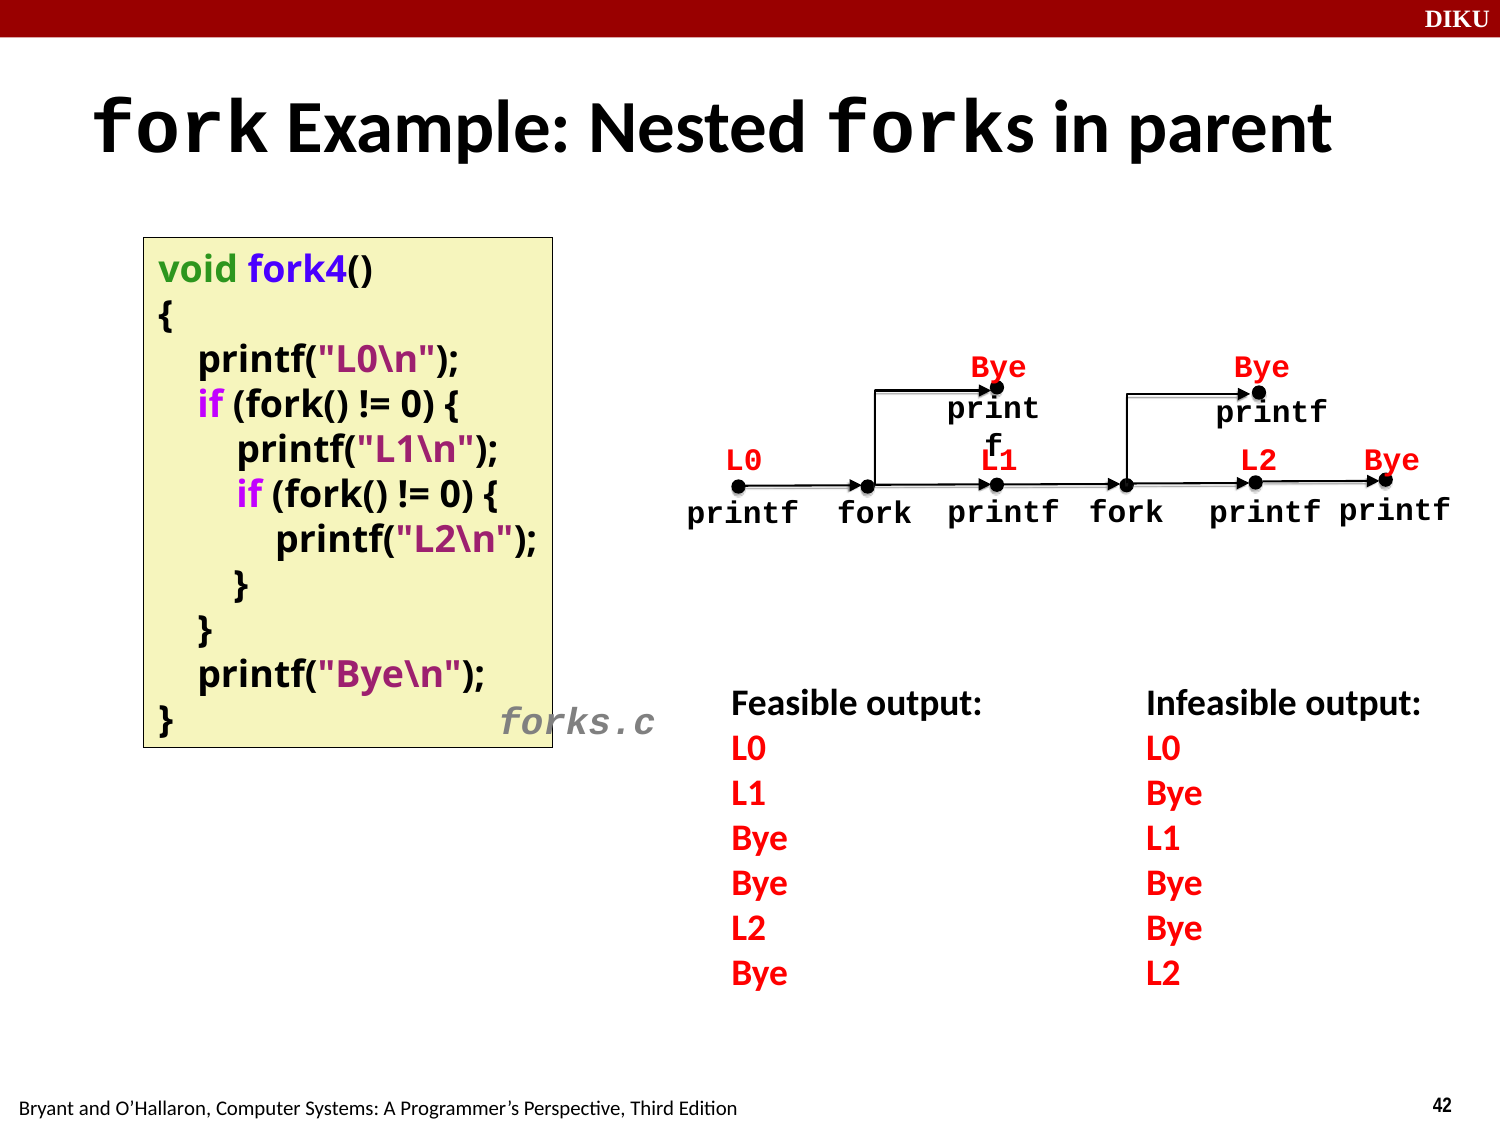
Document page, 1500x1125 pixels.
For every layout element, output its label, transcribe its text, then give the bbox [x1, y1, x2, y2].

title fork Example: Nested forks in parent [75, 75, 1393, 169]
text_box L2 [1225, 432, 1293, 485]
text_box printf [1321, 481, 1469, 534]
text_box L0 [710, 432, 778, 485]
text_box printf [1182, 483, 1349, 536]
text_box printf [928, 485, 1060, 536]
text_box printf [671, 485, 815, 538]
text_box Bye [955, 339, 1042, 392]
text_box Bye [1219, 339, 1306, 392]
text_box fork [1060, 483, 1182, 536]
text_box L1 [965, 432, 1033, 485]
text_box Feasible output: L0 L1 Bye Bye L2 Bye [716, 670, 998, 1001]
text_box [861, 480, 873, 485]
text_box Infeasible output: L0 Bye L1 Bye Bye L2 [1131, 670, 1438, 1001]
text_box printf [922, 380, 1065, 470]
text_box printf [1193, 383, 1351, 437]
text_box Bye [1349, 432, 1436, 485]
text_box forks.c [483, 693, 671, 751]
text_box void fork4() { printf("L0\n"); if (fork() != 0) { printf("L1\n"); if (fork() != 0) { printf("L2\n"); } } printf("Bye\n"); } [143, 237, 553, 748]
text_box fork [821, 485, 928, 538]
